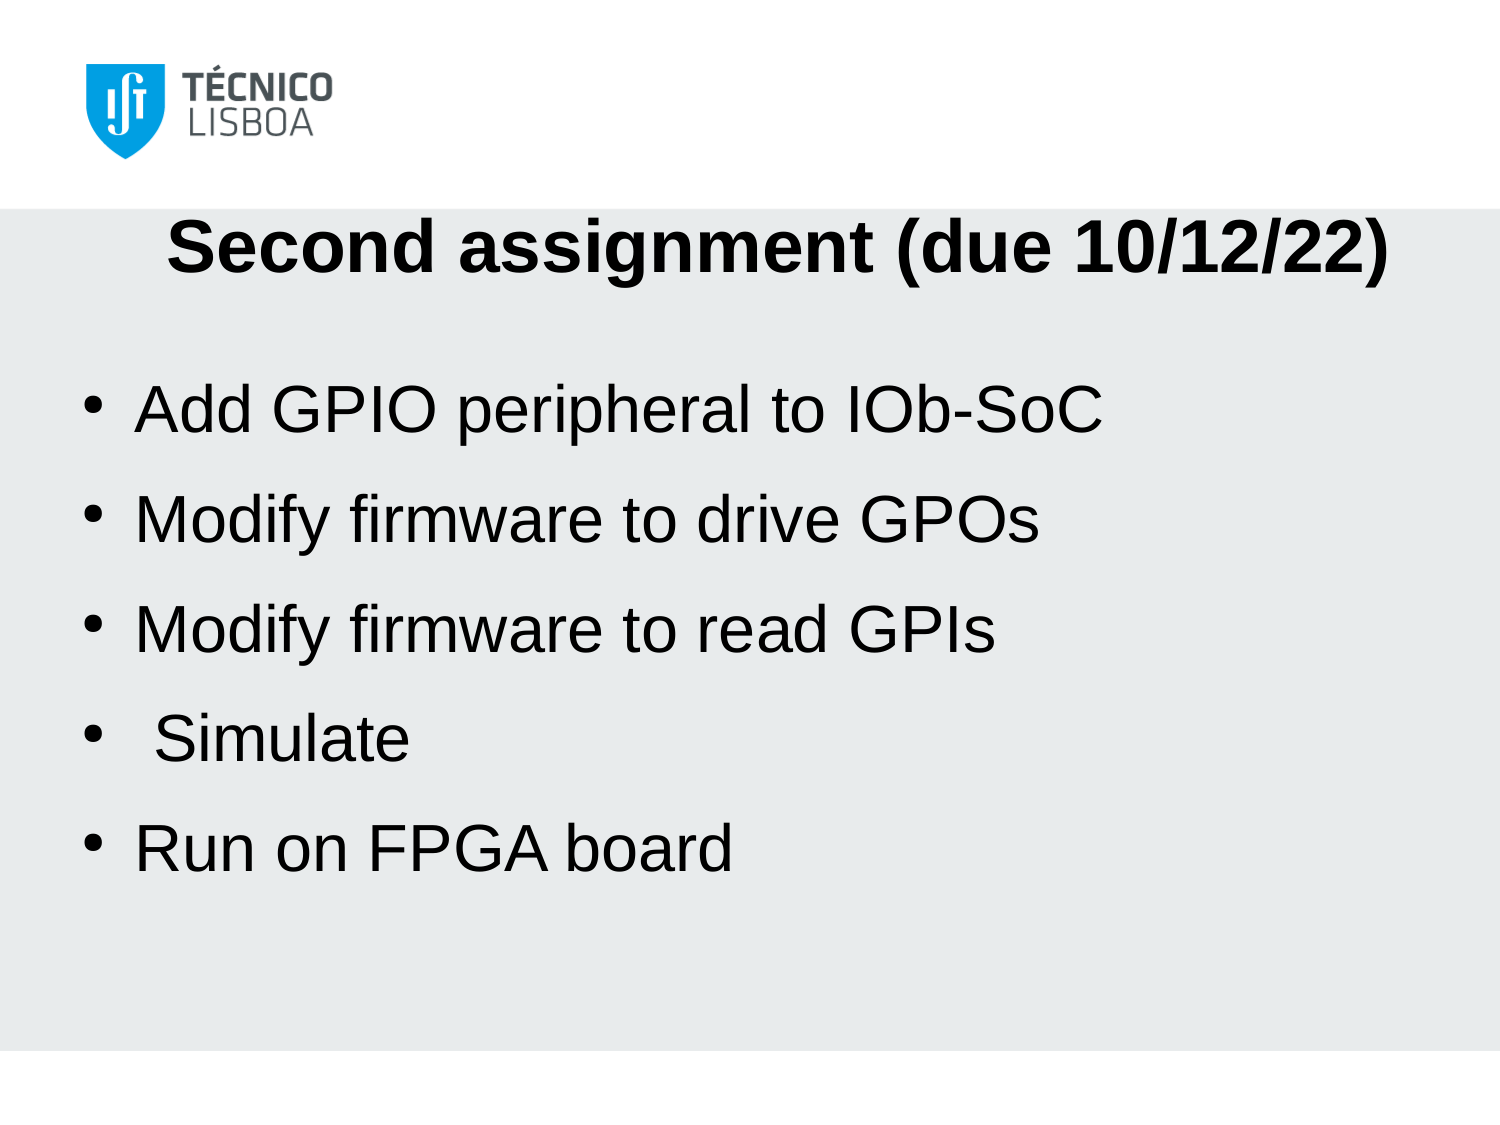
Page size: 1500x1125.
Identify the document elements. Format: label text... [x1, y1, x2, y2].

title Second assignment (due 10/12/22) [151, 171, 1408, 314]
picture [0, 0, 1500, 1125]
list Add GPIO peripheral to IOb-SoC Modify firmware to drive GPOs Modify firmware to read GPIs Simulate Run on FPGA board [63, 366, 1477, 1028]
